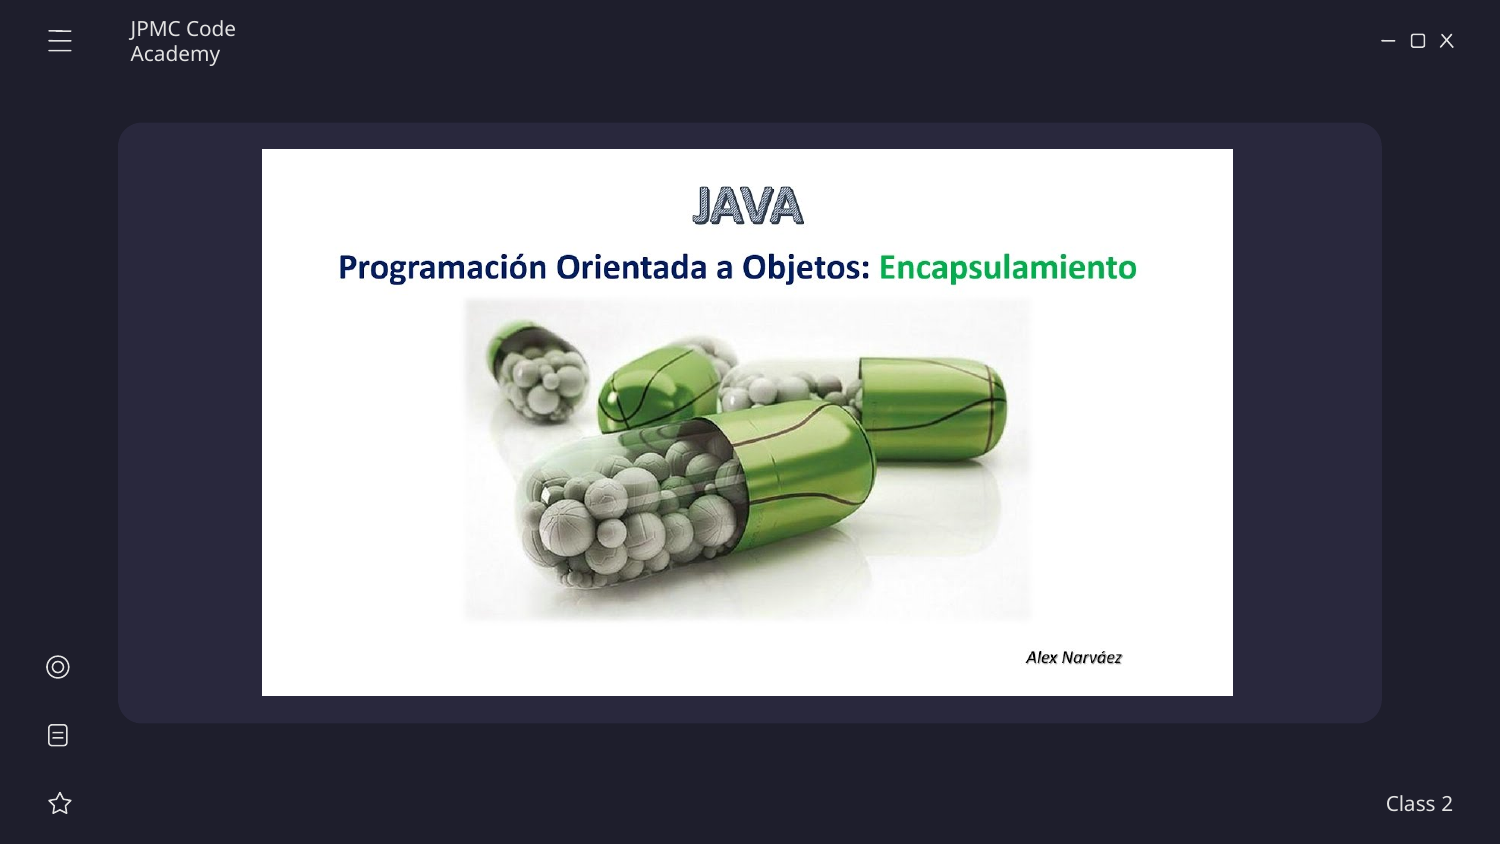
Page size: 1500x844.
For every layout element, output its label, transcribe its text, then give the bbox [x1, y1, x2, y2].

subtitle Class 2 [1278, 780, 1453, 826]
picture [262, 149, 1233, 696]
subtitle JPMC Code Academy [130, 18, 306, 64]
